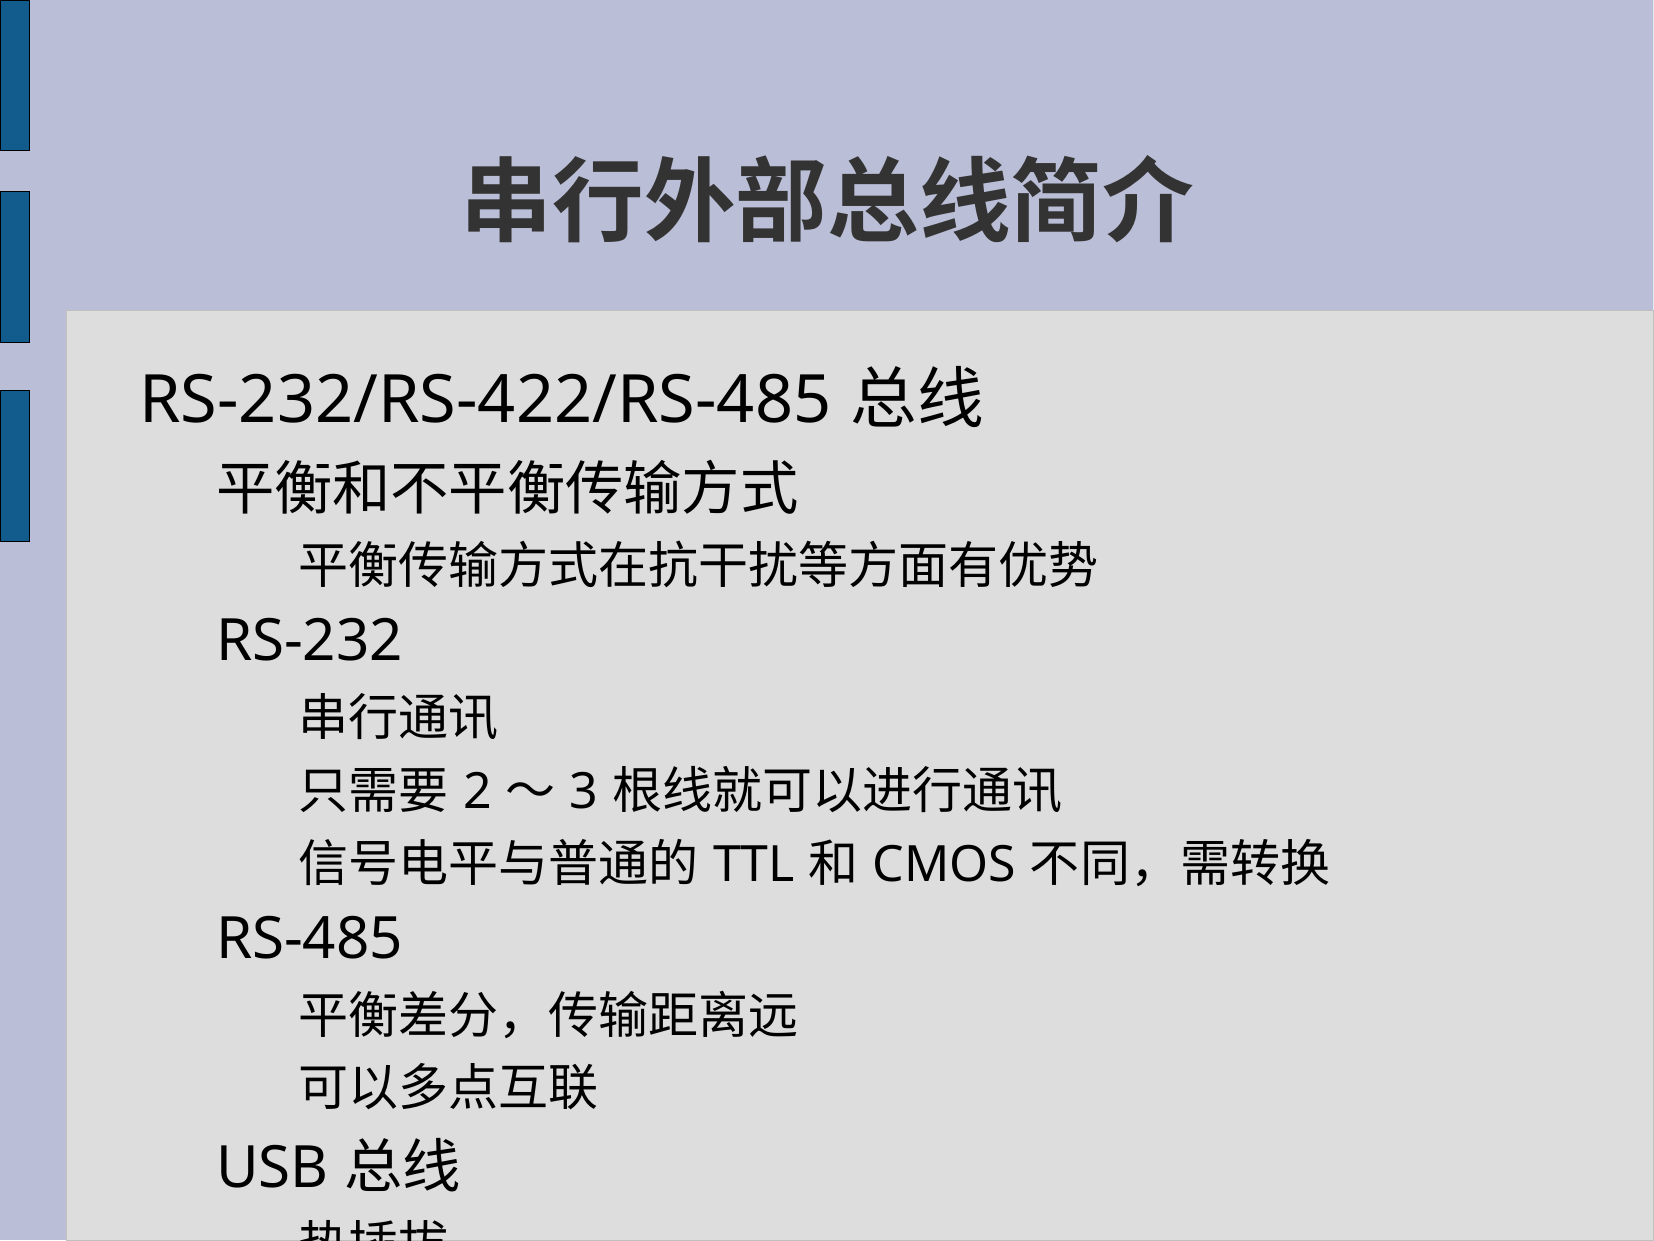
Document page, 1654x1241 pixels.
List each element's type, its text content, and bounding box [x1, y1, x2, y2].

list RS-232/RS-422/RS-485总线 平衡和不平衡传输方式 平衡传输方式在抗干扰等方面有优势 RS-232 串行通讯 只需要2～3根线就可以进行通讯 信号电平与普通的TTL和CMOS不同，需转换 RS-485 平衡差分，传输距离远 可以多点互联 USB总线 热插拔 可以采用级联方式连接外设 智能识别 [121, 344, 1534, 1200]
title 串行外部总线简介 [121, 98, 1534, 291]
